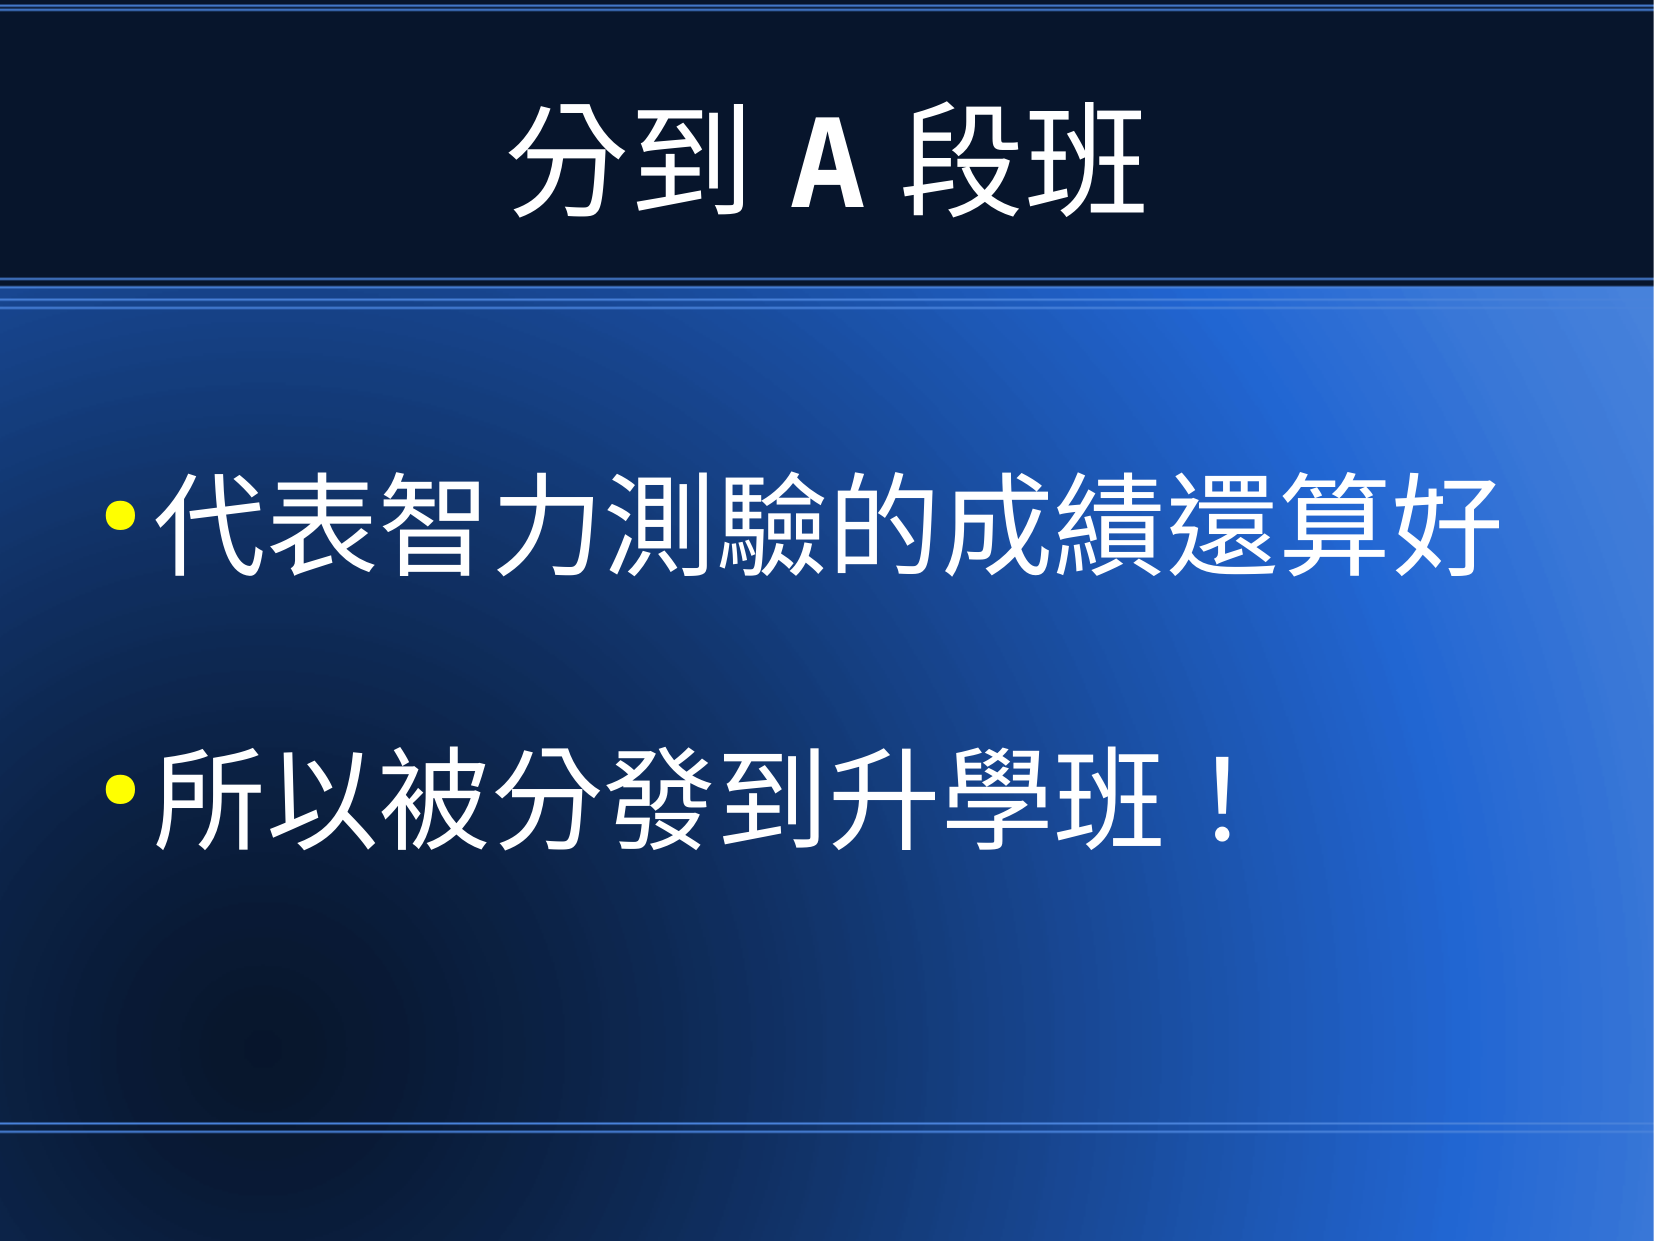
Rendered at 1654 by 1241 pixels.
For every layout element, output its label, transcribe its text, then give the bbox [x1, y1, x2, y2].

picture [0, 0, 1654, 1241]
list 代表智力測驗的成績還算好 所以被分發到升學班！ [82, 355, 1571, 1241]
title 分到A段班 [82, 49, 1571, 257]
